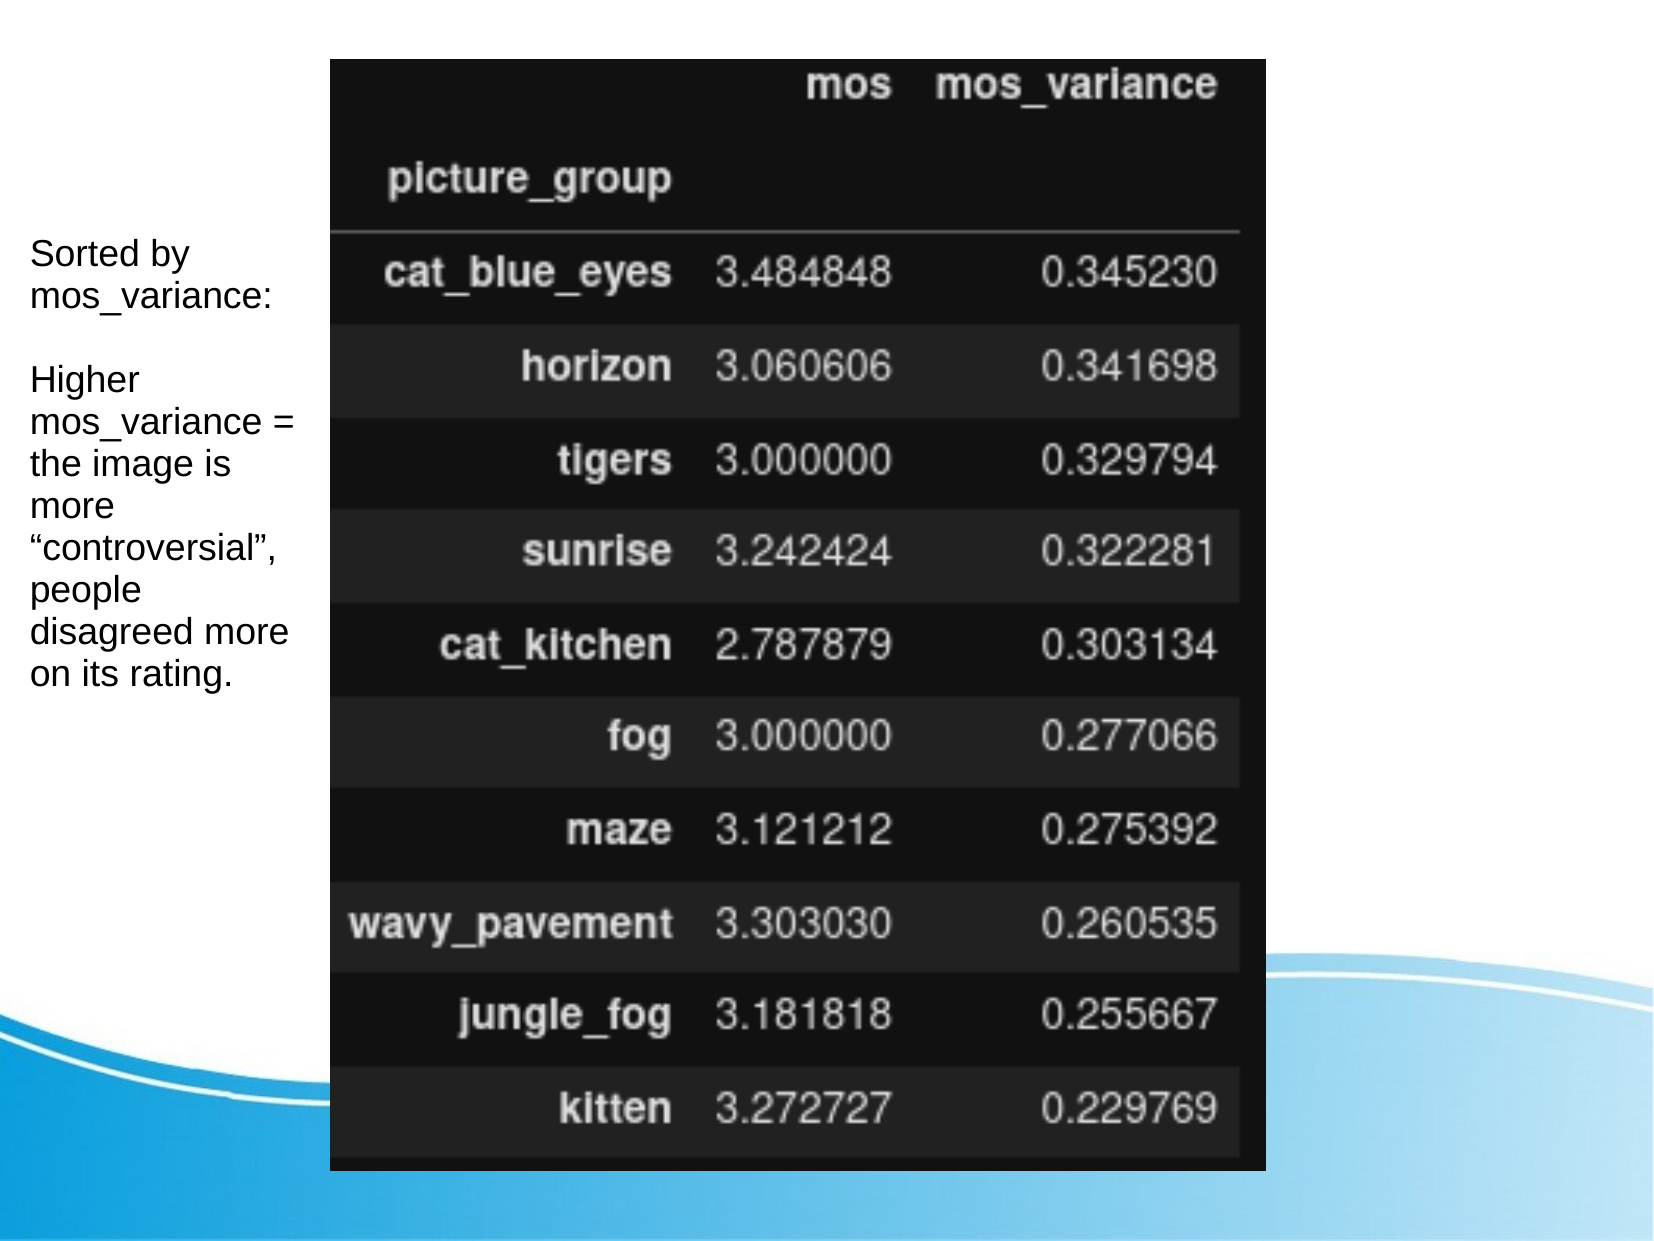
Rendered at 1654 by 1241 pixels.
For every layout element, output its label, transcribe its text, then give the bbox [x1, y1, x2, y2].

text_box Sorted by mos_variance: Higher mos_variance = the image is more “controversial”, people disagreed more on its rating. [15, 225, 316, 721]
picture [0, 59, 1654, 1241]
